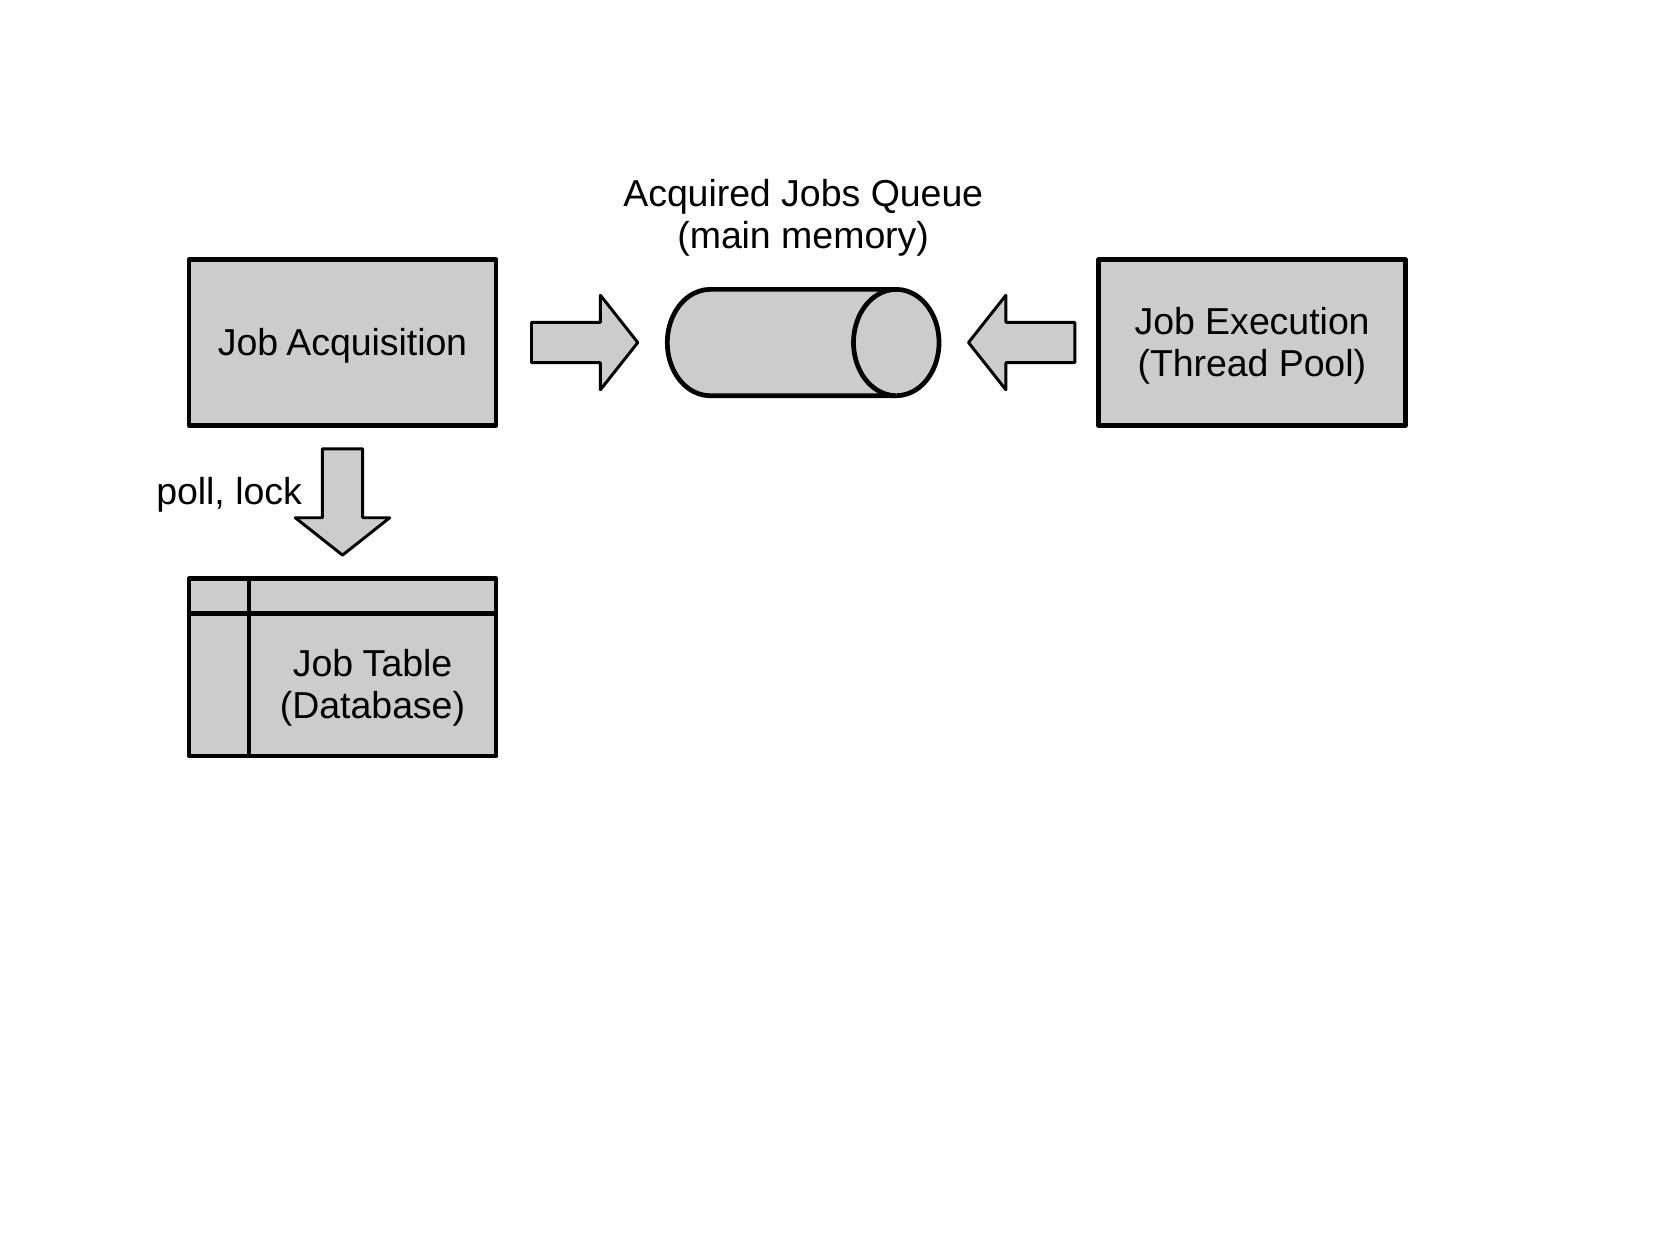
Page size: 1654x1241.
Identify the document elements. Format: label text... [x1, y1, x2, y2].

text_box [298, 448, 390, 556]
text_box poll, lock [141, 462, 331, 520]
text_box Acquired Jobs Queue (main memory) [602, 165, 1004, 265]
text_box [968, 295, 1075, 390]
text_box Job Acquisition [188, 259, 497, 426]
text_box [667, 289, 940, 396]
text_box Job Execution (Thread Pool) [1098, 259, 1406, 426]
text_box [531, 295, 638, 390]
text_box Job Table (Database) [188, 578, 497, 756]
